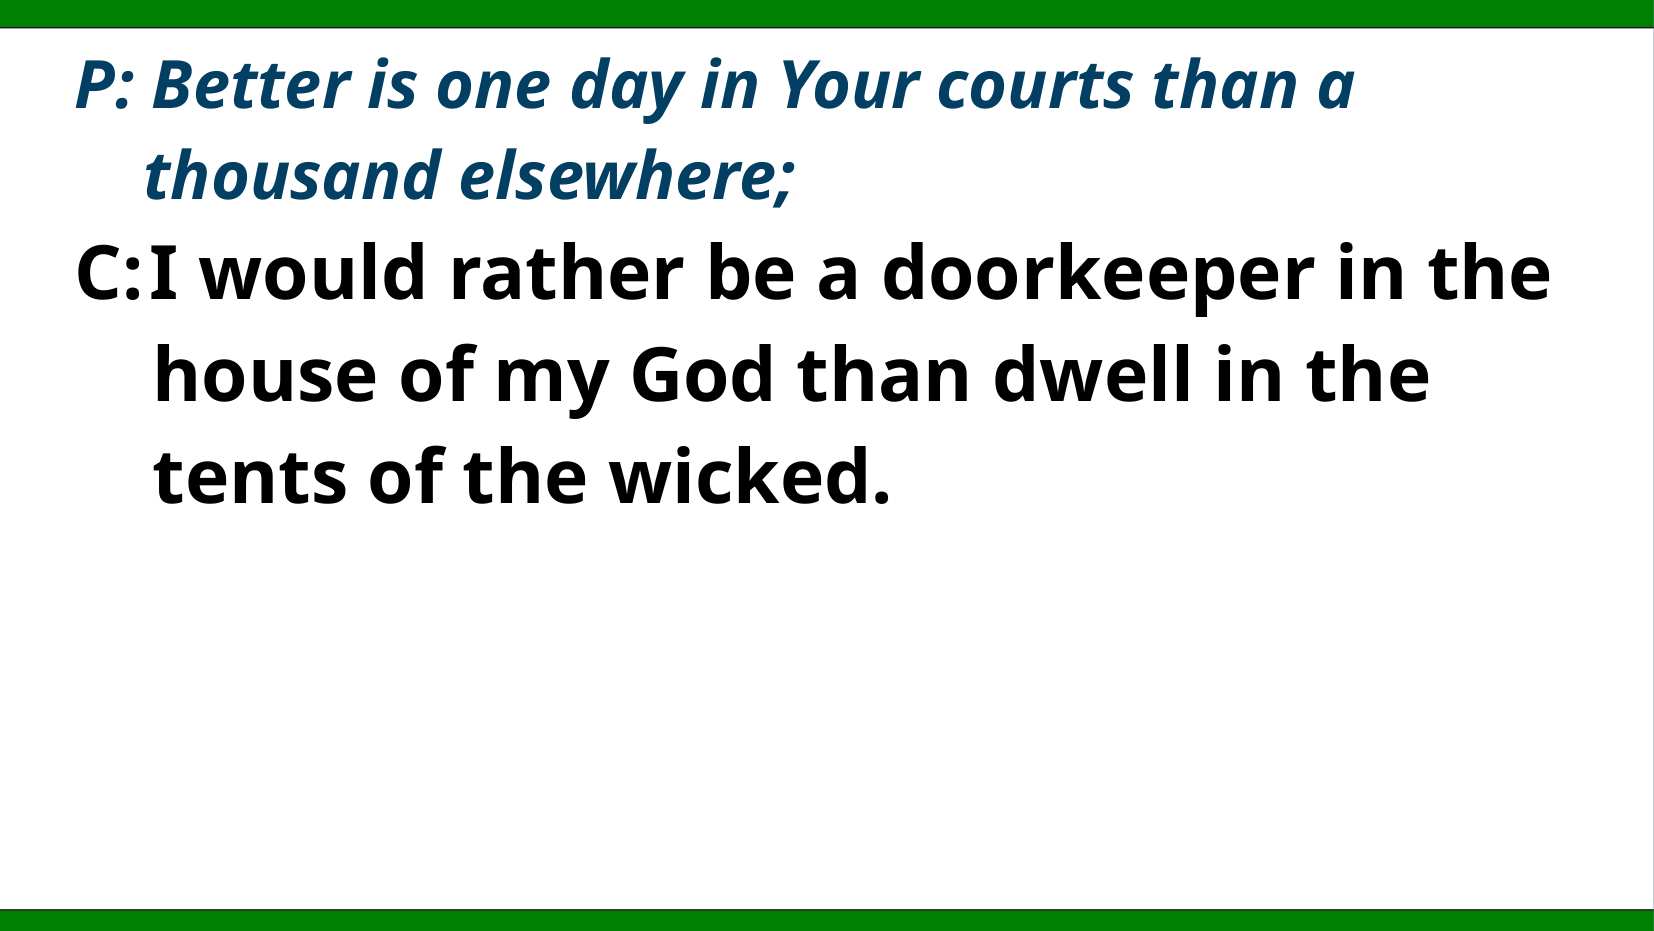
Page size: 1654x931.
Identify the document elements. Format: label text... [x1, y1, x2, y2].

picture [0, 0, 1654, 931]
text_box P: Better is one day in Your courts than a thousand elsewhere; C: I would rather be a doorkeeper in the house of my God than dwell in the tents of the wicked. [60, 30, 1576, 522]
